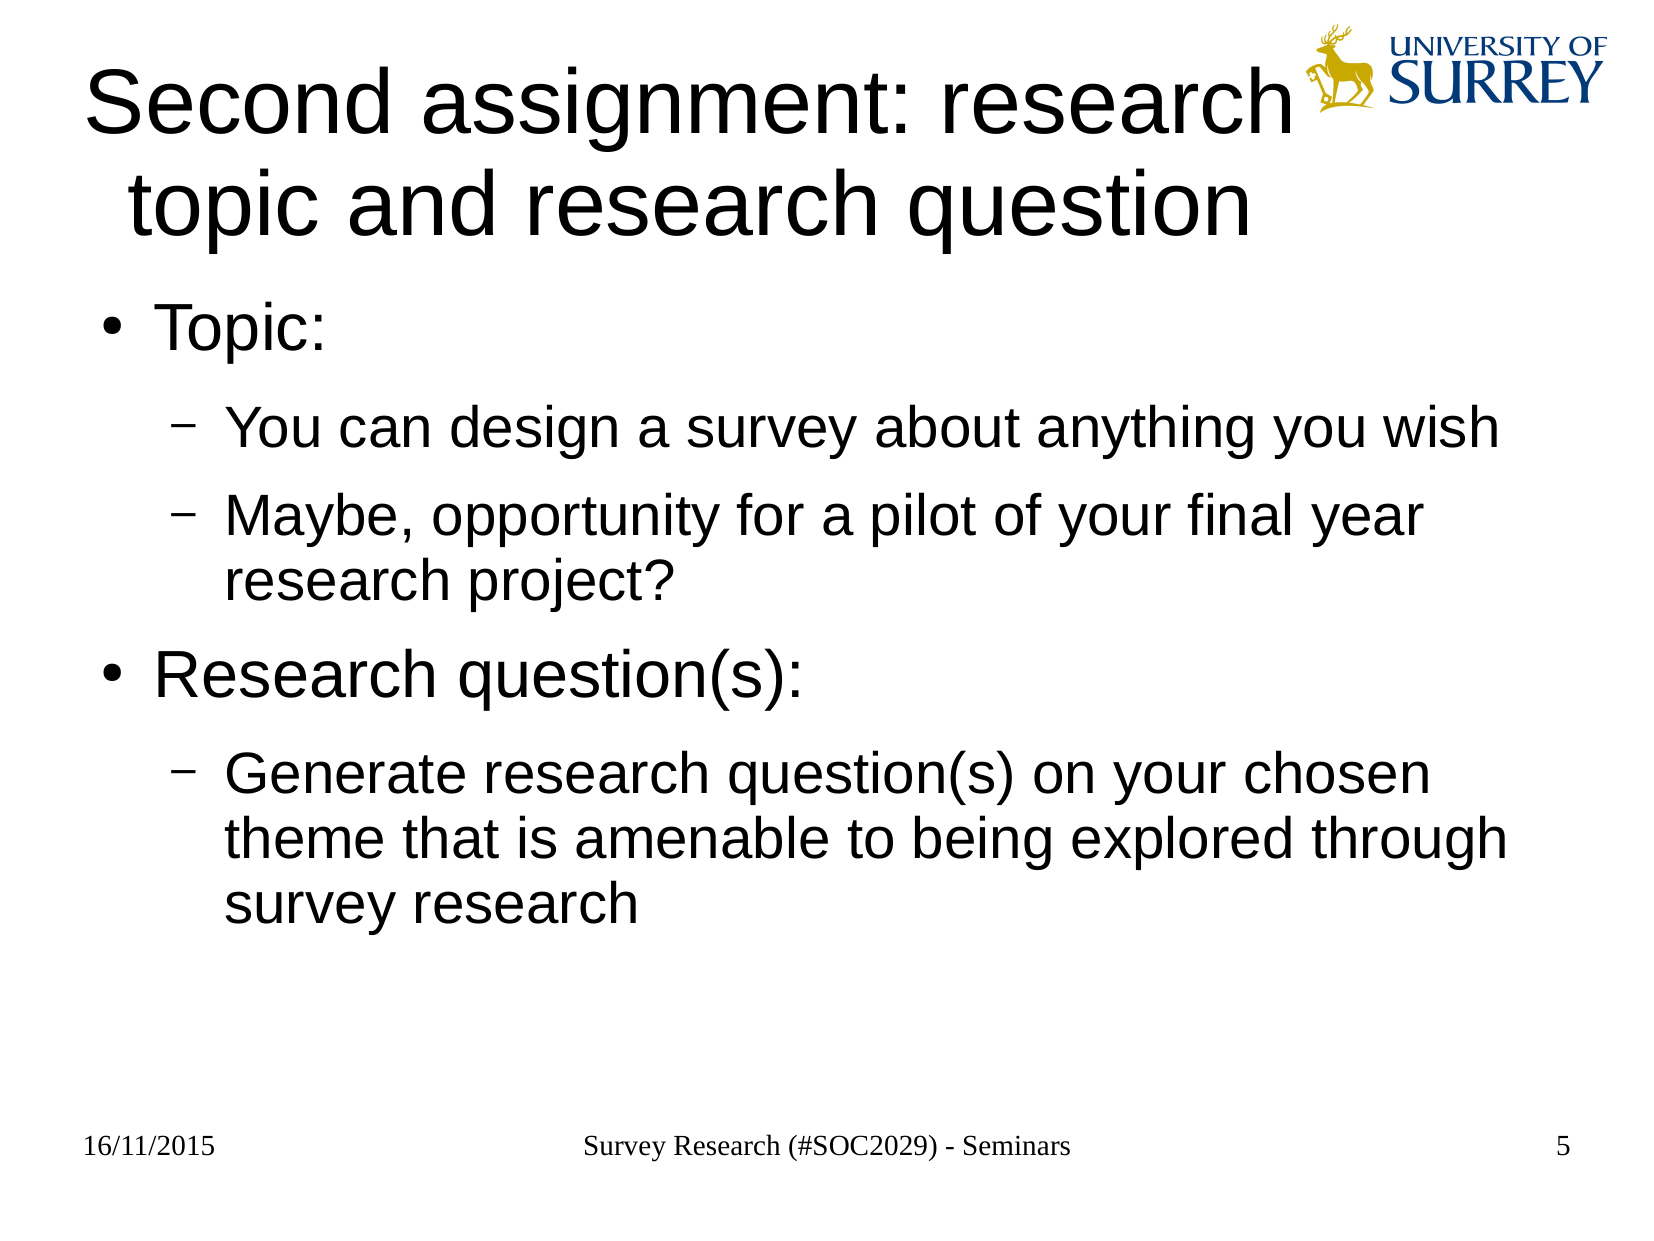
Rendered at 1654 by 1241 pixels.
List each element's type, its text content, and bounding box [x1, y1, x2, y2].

picture [1306, 23, 1607, 113]
title Second assignment: research topic and research question [82, 49, 1300, 257]
list Topic: You can design a survey about anything you wish Maybe, opportunity for a pilot of your final year research project? Research question(s): Generate research question(s) on your chosen theme that is amenable to being explored through survey research [82, 290, 1571, 1010]
